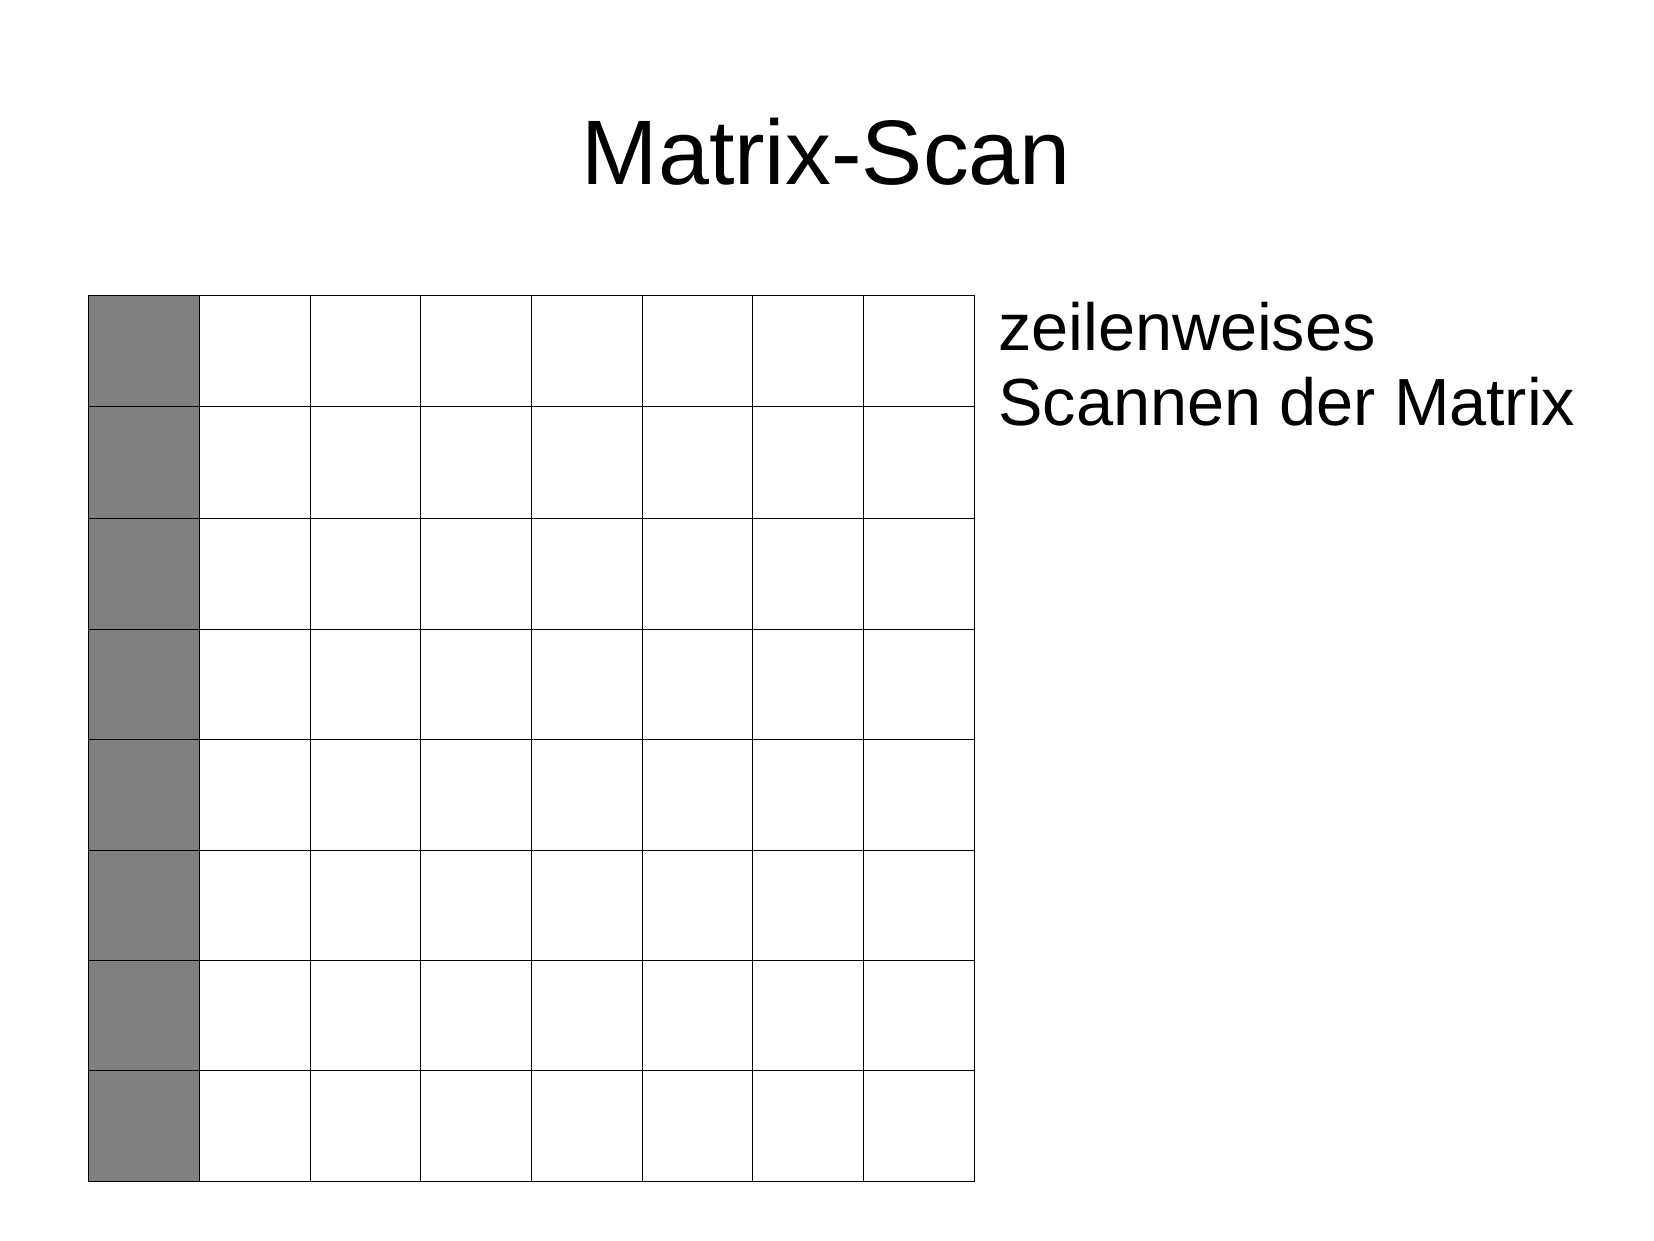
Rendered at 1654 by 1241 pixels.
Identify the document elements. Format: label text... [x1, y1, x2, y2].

table_header [753, 296, 863, 406]
table_cell [200, 740, 310, 850]
table_cell [864, 630, 974, 739]
table_cell [311, 519, 420, 629]
table_cell [864, 961, 974, 1070]
table_cell [643, 851, 752, 960]
list zeilenweises Scannen der Matrix [998, 290, 1595, 1182]
table_cell [200, 630, 310, 739]
table_cell [200, 519, 310, 629]
table_cell [532, 851, 642, 960]
table_cell [200, 851, 310, 960]
table_cell [421, 519, 531, 629]
table_cell [753, 1071, 863, 1181]
table_header [643, 296, 752, 406]
table_cell [311, 740, 420, 850]
table_cell [643, 407, 752, 518]
table_cell [200, 961, 310, 1070]
table_cell [89, 630, 199, 739]
table_header [200, 296, 310, 406]
table_cell [421, 961, 531, 1070]
table_cell [864, 851, 974, 960]
table_cell [753, 407, 863, 518]
table_cell [421, 407, 531, 518]
table_cell [753, 519, 863, 629]
table_cell [311, 407, 420, 518]
table_cell [311, 851, 420, 960]
table_cell [532, 1071, 642, 1181]
table_header [864, 296, 974, 406]
table_cell [421, 740, 531, 850]
table_cell [643, 740, 752, 850]
table_cell [532, 740, 642, 850]
title Matrix-Scan [82, 49, 1571, 257]
table_header [532, 296, 642, 406]
table_cell [643, 519, 752, 629]
table_cell [643, 630, 752, 739]
table_cell [89, 1071, 199, 1181]
table_cell [753, 961, 863, 1070]
table_cell [311, 1071, 420, 1181]
table_header [311, 296, 420, 406]
table_cell [89, 851, 199, 960]
table_cell [532, 407, 642, 518]
table_cell [311, 961, 420, 1070]
table_cell [753, 630, 863, 739]
table_header [89, 296, 199, 406]
table_cell [864, 1071, 974, 1181]
table_cell [753, 740, 863, 850]
table_cell [864, 740, 974, 850]
table_cell [864, 519, 974, 629]
table_cell [89, 519, 199, 629]
table_cell [532, 519, 642, 629]
table_cell [421, 851, 531, 960]
table_cell [200, 407, 310, 518]
table_cell [89, 961, 199, 1070]
table_cell [421, 630, 531, 739]
table_cell [421, 1071, 531, 1181]
table_cell [532, 630, 642, 739]
table_cell [200, 1071, 310, 1181]
table_cell [311, 630, 420, 739]
table_cell [864, 407, 974, 518]
table_cell [89, 407, 199, 518]
table_header [421, 296, 531, 406]
table_cell [532, 961, 642, 1070]
table_cell [89, 740, 199, 850]
table_cell [643, 1071, 752, 1181]
table_cell [643, 961, 752, 1070]
table_cell [753, 851, 863, 960]
